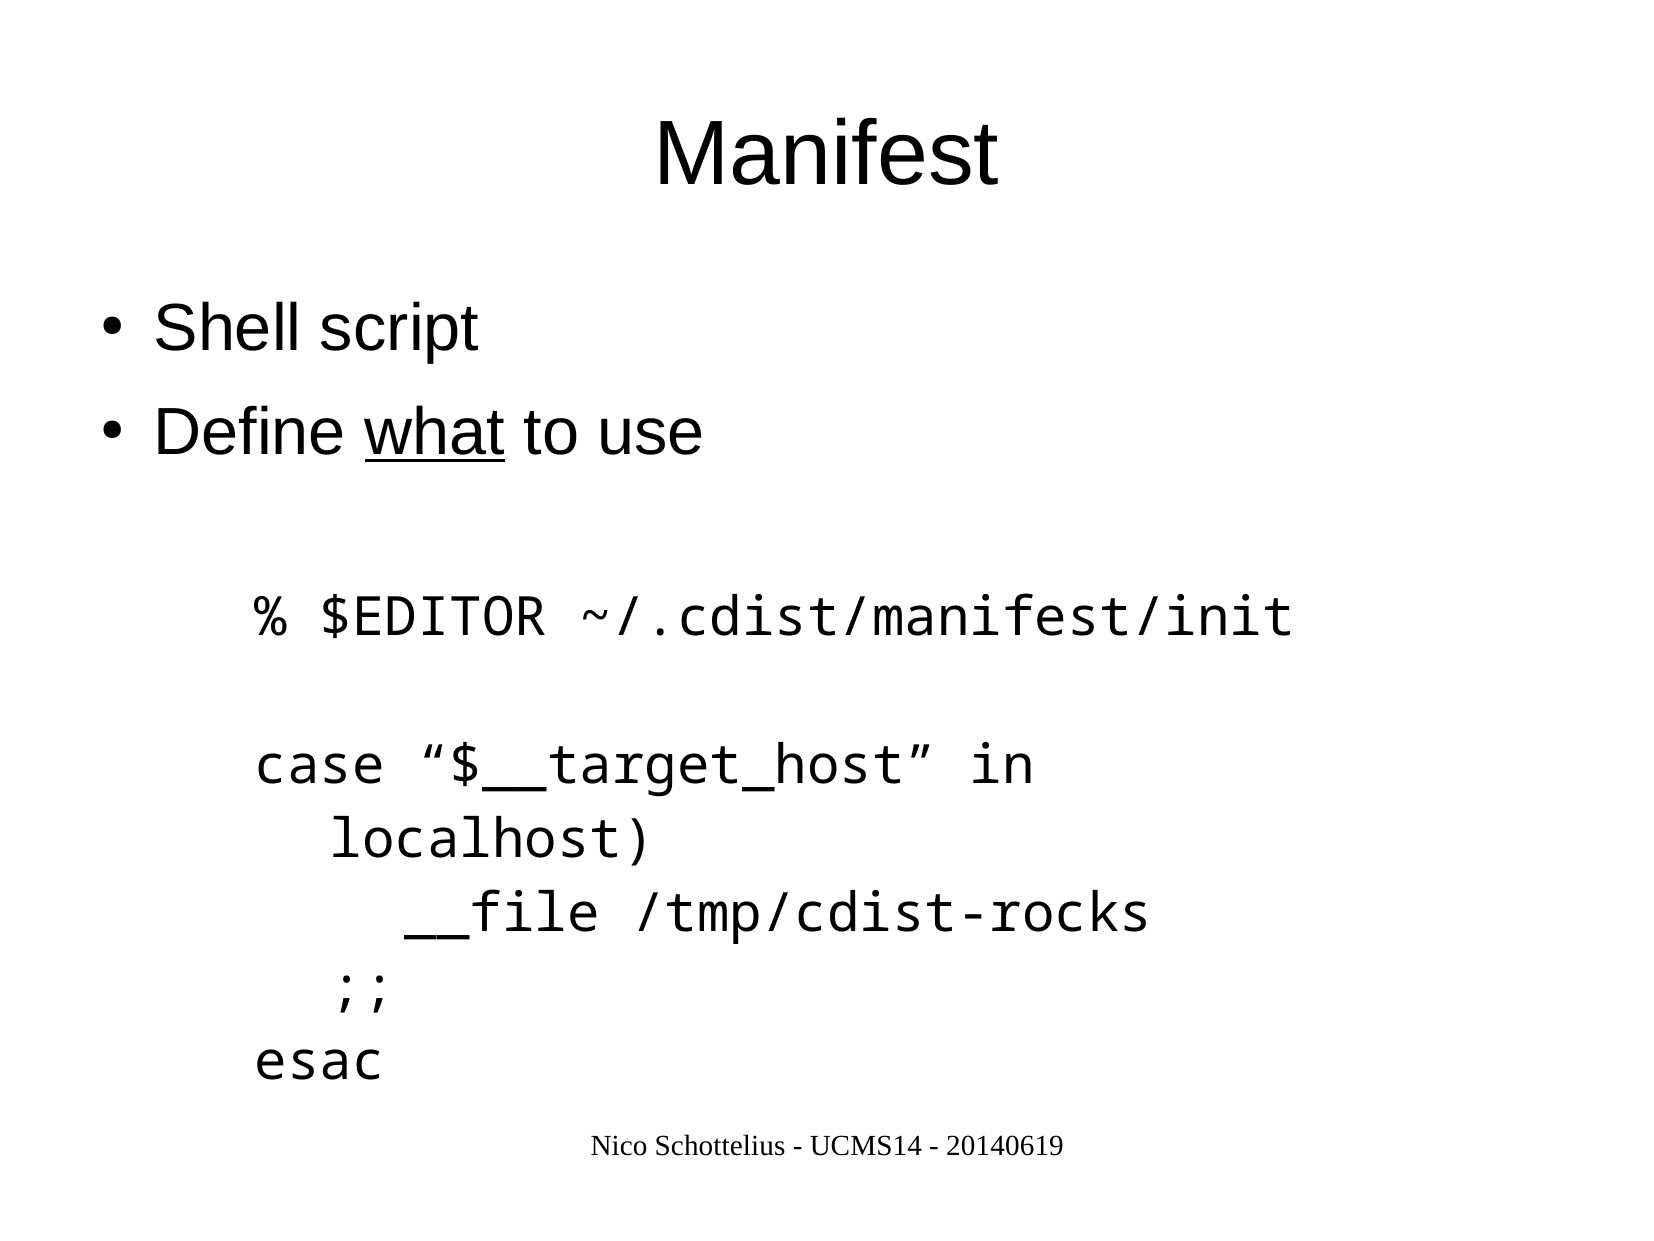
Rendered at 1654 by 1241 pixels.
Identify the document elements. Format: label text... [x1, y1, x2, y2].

text_box % $EDITOR ~/.cdist/manifest/init case “$__target_host” in localhost) __file /tmp/cdist-rocks ;; esac [239, 1010, 1380, 1229]
list Shell script Define what to use [82, 290, 1538, 1010]
title Manifest [82, 49, 1571, 257]
